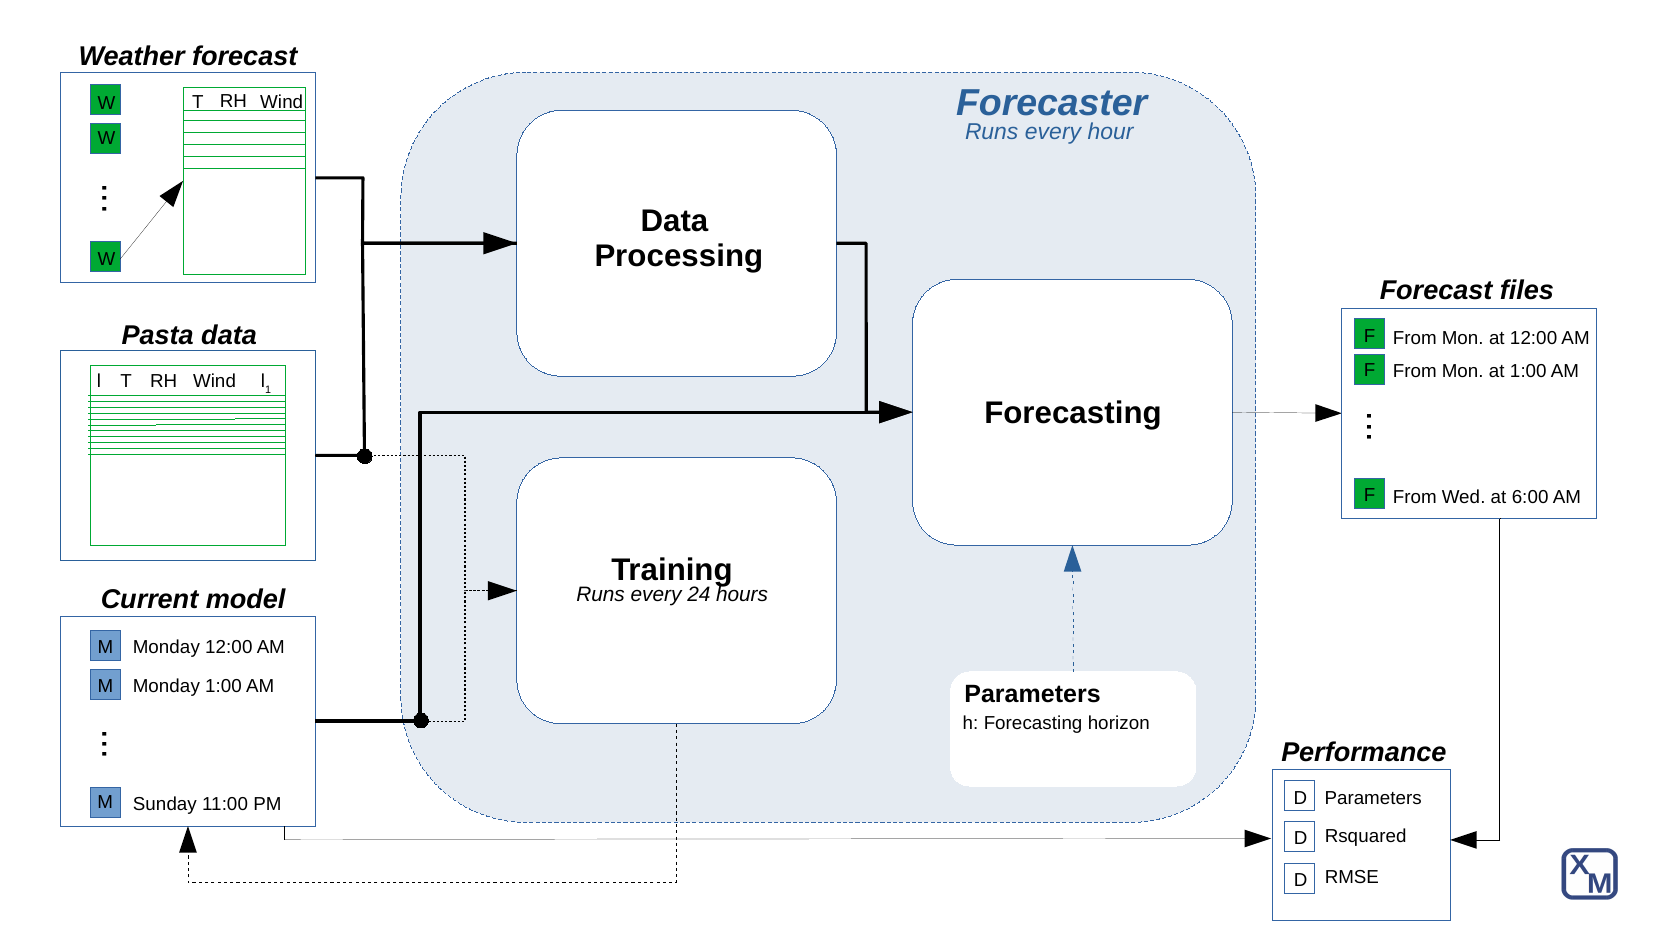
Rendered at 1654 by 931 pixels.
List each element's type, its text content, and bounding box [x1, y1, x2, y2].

text_box Parameters [1309, 779, 1451, 816]
text_box Rsquared [1309, 818, 1451, 855]
text_box Forecasting [969, 387, 1177, 438]
text_box ... [65, 713, 122, 775]
text_box [400, 72, 1256, 823]
text_box F [1349, 352, 1391, 389]
text_box Data Processing [579, 195, 779, 281]
text_box Forecast files [1365, 267, 1569, 314]
text_box Sunday 11:00 PM [118, 786, 406, 823]
text_box RMSE [1310, 859, 1451, 896]
text_box l1 [246, 362, 287, 404]
text_box M [82, 629, 118, 666]
text_box F [1348, 318, 1391, 355]
text_box W [82, 85, 131, 122]
text_box M [82, 784, 128, 821]
text_box [1323, 855, 1451, 859]
text_box From Mon. at 12:00 AM [1378, 319, 1654, 353]
text_box D [1278, 780, 1323, 817]
text_box [60, 72, 316, 283]
text_box RH [135, 362, 178, 395]
text_box Runs every 24 hours [561, 575, 784, 614]
text_box T [177, 83, 205, 120]
text_box T [116, 362, 135, 395]
text_box W [82, 241, 121, 278]
text_box Monday 1:00 AM [118, 668, 406, 705]
text_box Wind [178, 362, 246, 395]
text_box [1272, 775, 1451, 921]
picture [1561, 848, 1618, 900]
text_box From Wed. at 6:00 AM [1378, 478, 1654, 515]
text_box Pasta data [106, 312, 321, 388]
text_box h: Forecasting horizon [947, 705, 1235, 741]
text_box M [82, 667, 128, 704]
text_box RH [205, 111, 245, 120]
text_box D [1278, 820, 1323, 857]
text_box [60, 350, 316, 561]
text_box From Mon. at 1:00 AM [1378, 353, 1654, 390]
text_box Runs every hour [950, 132, 1149, 152]
text_box F [1349, 476, 1391, 513]
text_box ... [65, 167, 122, 229]
text_box D [1279, 861, 1323, 898]
text_box [357, 448, 373, 464]
text_box Wind [245, 83, 319, 120]
text_box Weather forecast [63, 33, 346, 110]
text_box W [82, 122, 131, 157]
text_box Parameters [949, 672, 1117, 705]
text_box Monday 12:00 AM [118, 629, 406, 666]
text_box D [1279, 857, 1323, 861]
text_box Forecaster [941, 74, 1163, 132]
text_box Current model [86, 577, 301, 623]
text_box [60, 616, 316, 827]
text_box l [82, 362, 116, 399]
text_box ... [1329, 396, 1387, 458]
text_box [1341, 308, 1597, 519]
text_box RH [205, 83, 245, 110]
text_box Training [596, 545, 748, 575]
text_box Performance [1266, 729, 1465, 775]
